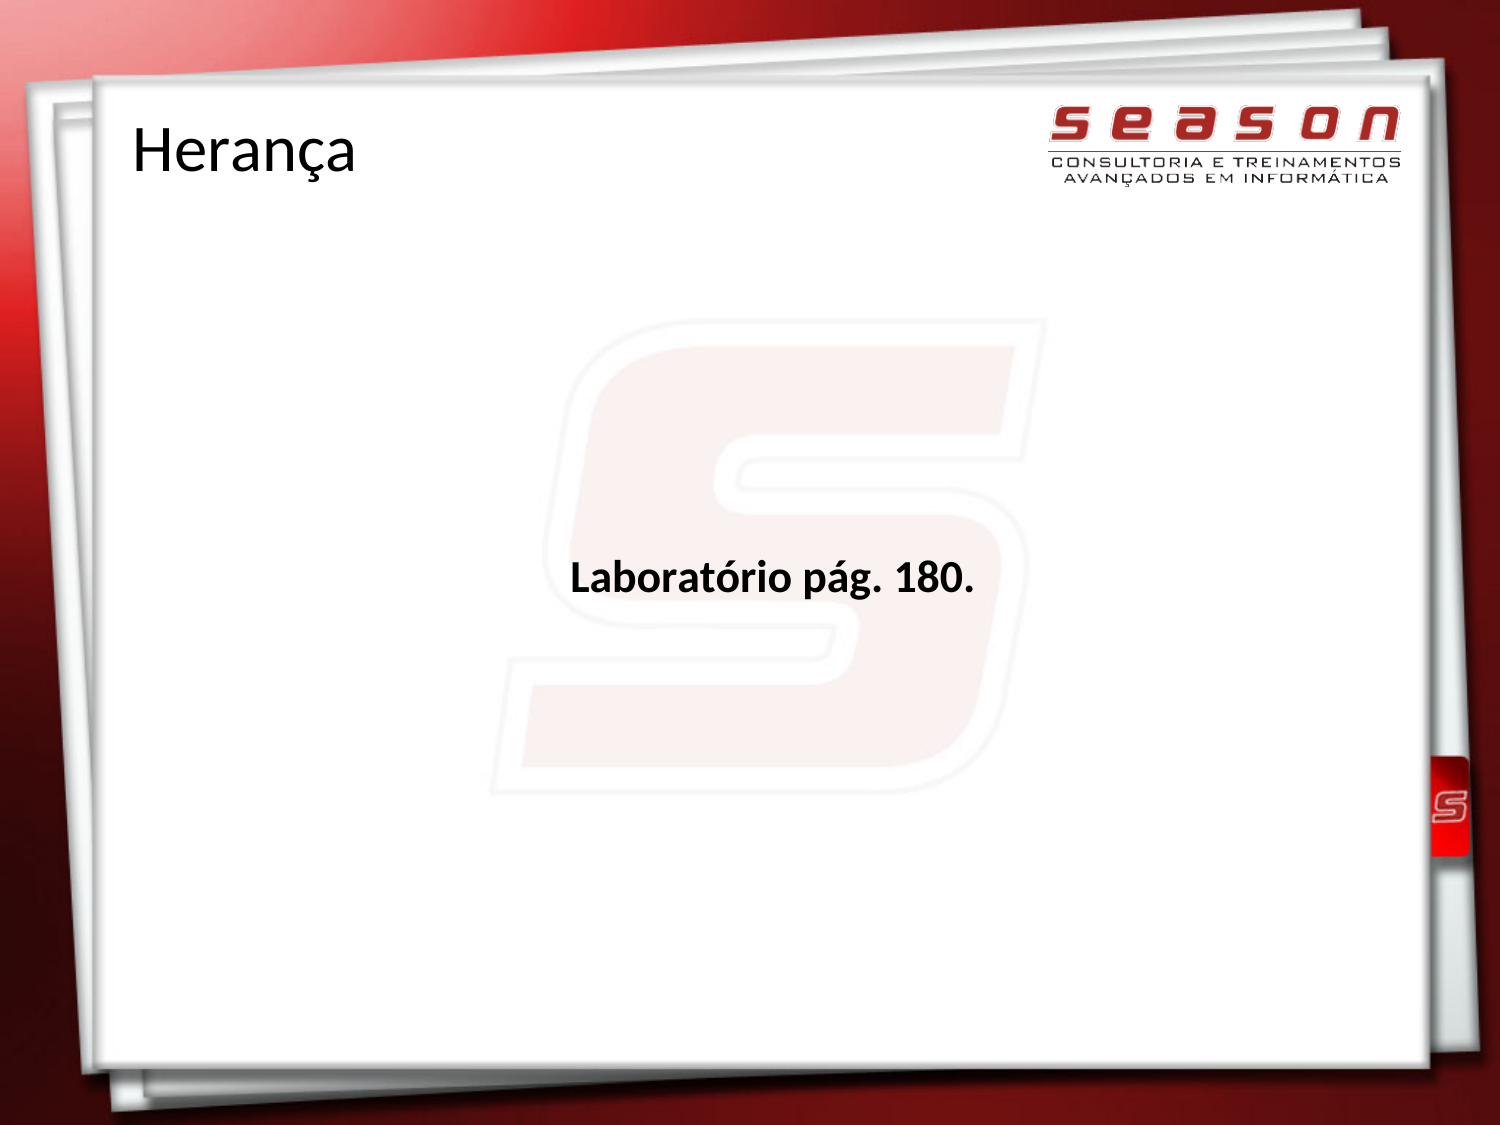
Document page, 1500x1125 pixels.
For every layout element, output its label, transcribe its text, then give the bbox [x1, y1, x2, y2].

title Herança [118, 33, 1394, 257]
text_box Laboratório pág. 180. [207, 357, 1328, 792]
picture [0, 0, 1500, 1125]
